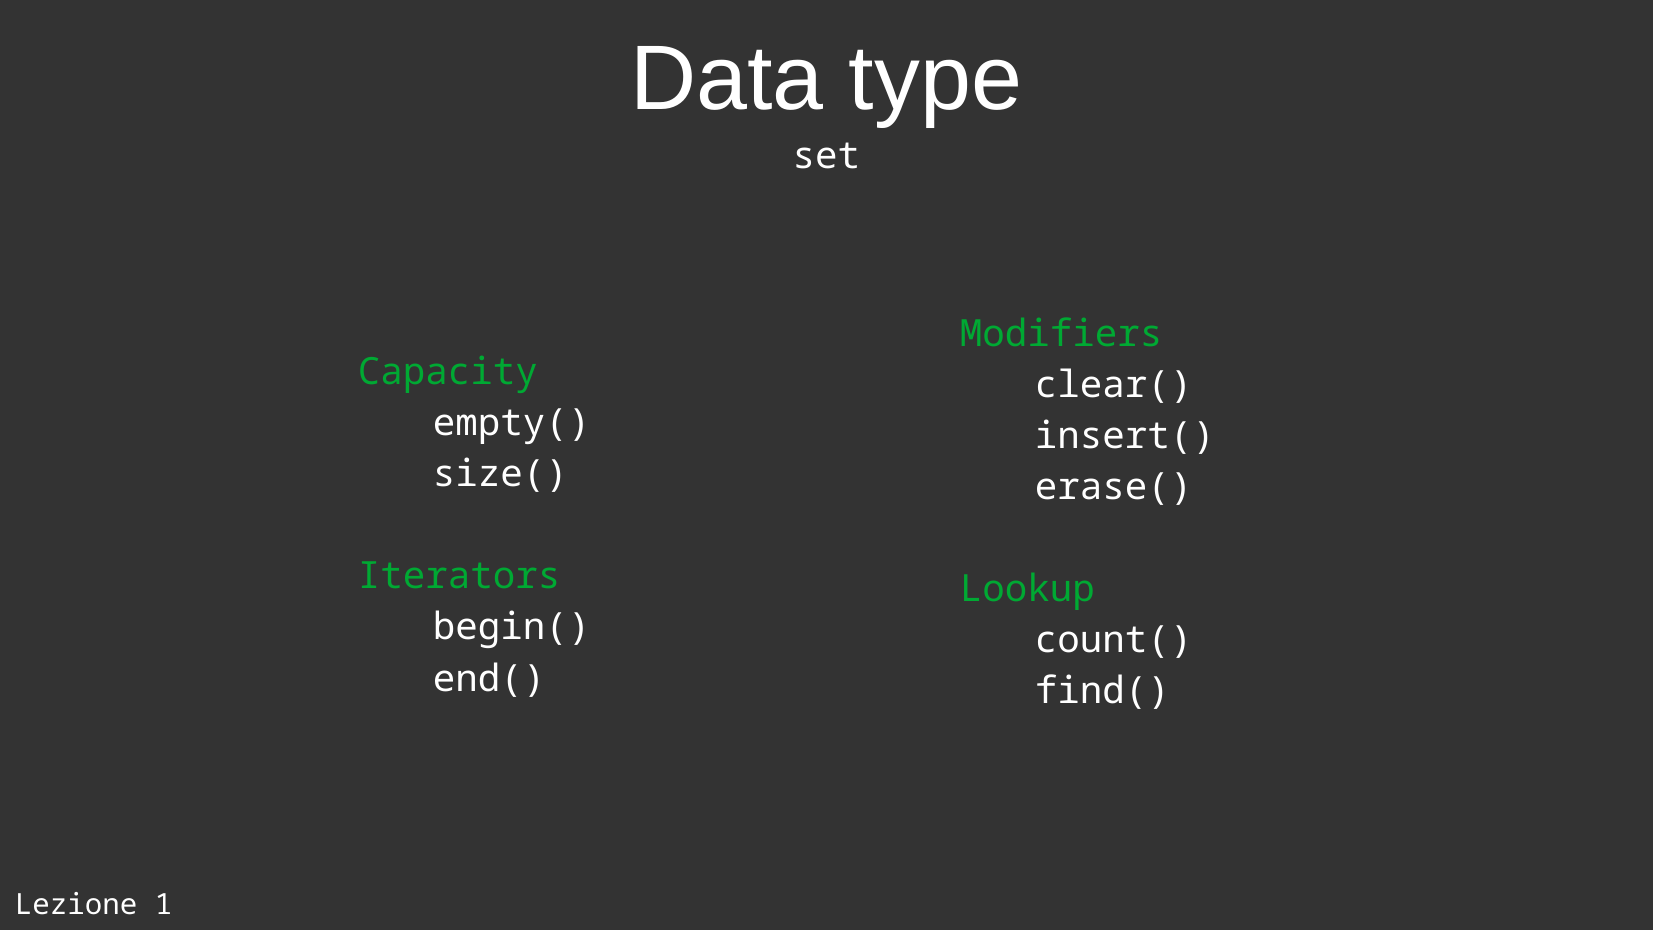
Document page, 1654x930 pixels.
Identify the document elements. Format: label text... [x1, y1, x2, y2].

text_box set [777, 121, 876, 188]
text_box Lezione 1 [0, 875, 188, 930]
text_box Modifiers clear() insert() erase() Lookup count() find() [945, 298, 1390, 787]
title Data type [82, 0, 1571, 156]
text_box Capacity empty() size() Iterators begin() end() [343, 337, 788, 750]
